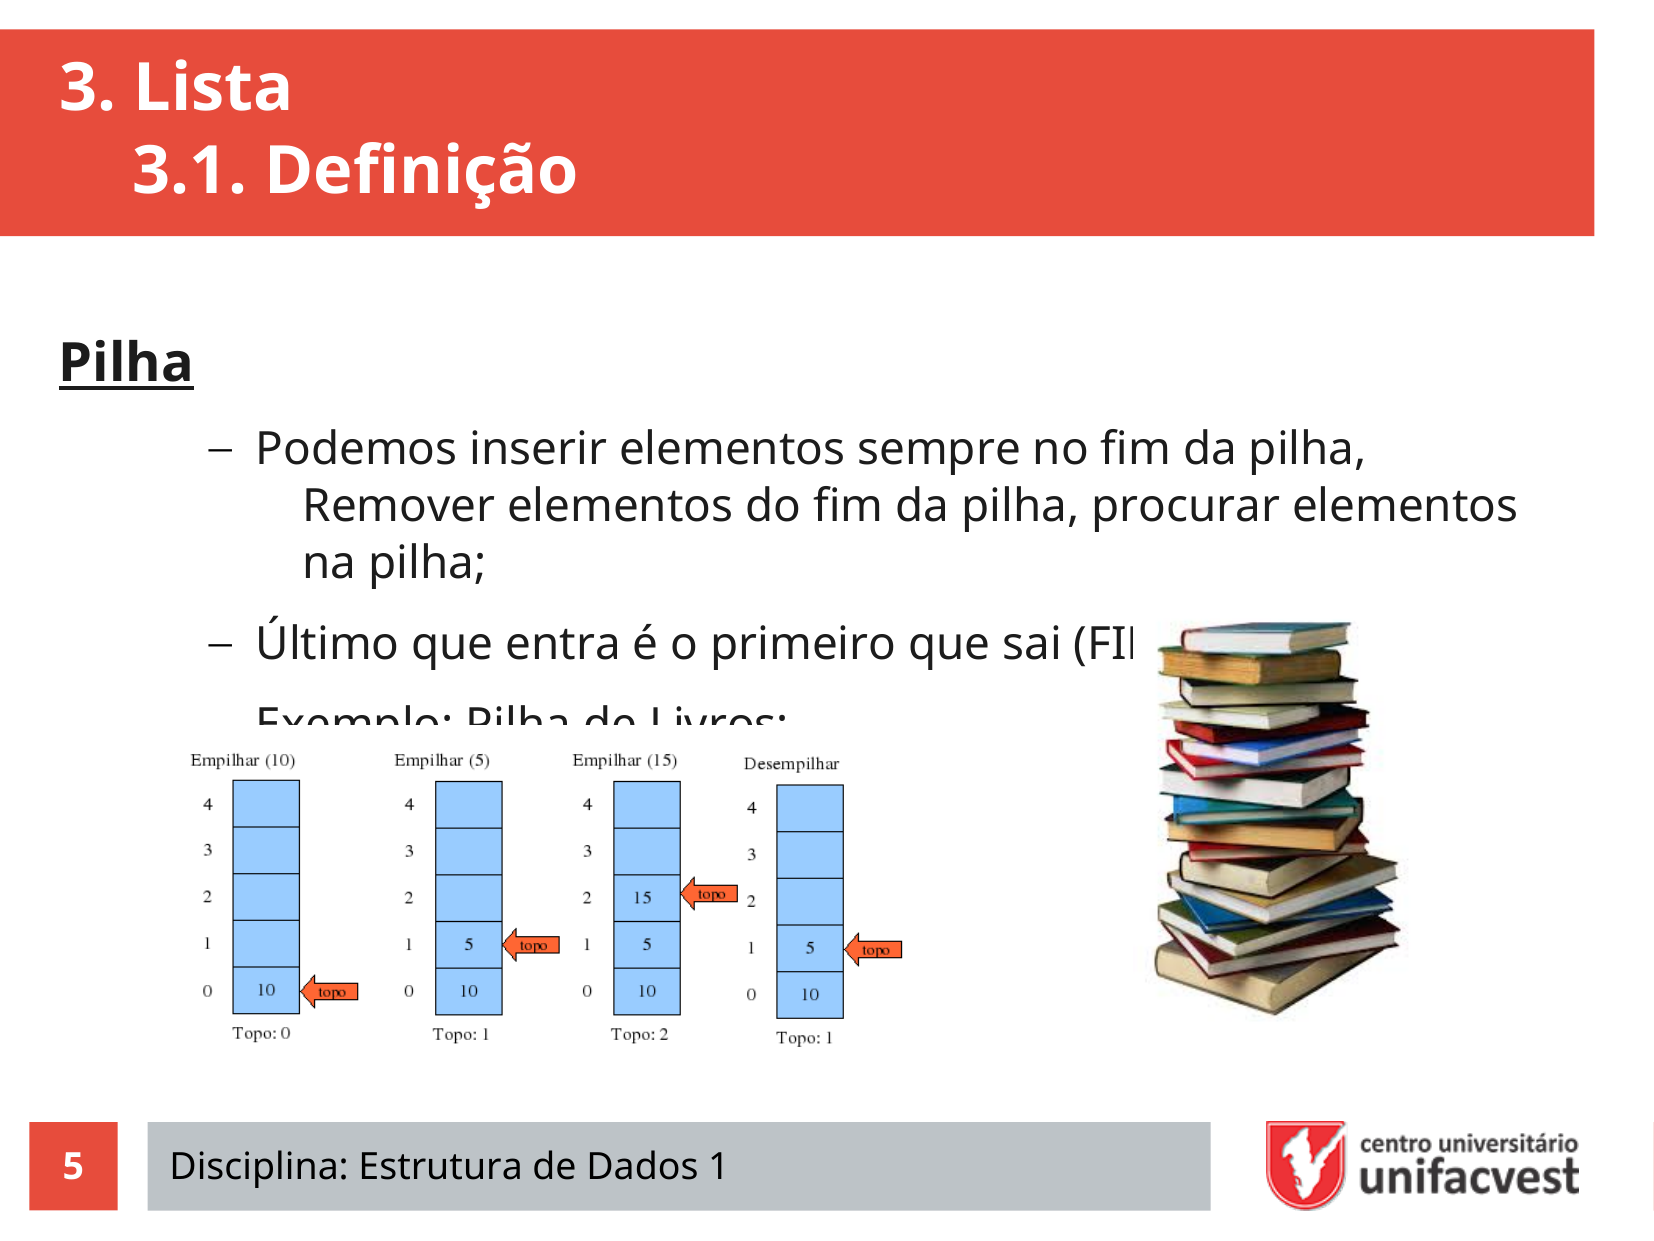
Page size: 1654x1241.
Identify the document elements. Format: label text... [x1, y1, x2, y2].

picture [165, 725, 922, 1075]
picture [1133, 596, 1418, 1028]
list Pilha Podemos inserir elementos sempre no fim da pilha, Remover elementos do fim da pilha, procurar elementos na pilha; Último que entra é o primeiro que sai (FILO); Exemplo: Pilha de Livros; [59, 324, 1566, 1093]
picture [1266, 1121, 1579, 1211]
title 3. Lista 3.1. Definição [59, 59, 1595, 207]
text_box [1238, 1120, 1654, 1212]
text_box Disciplina: Estrutura de Dados 1 [154, 1132, 1205, 1196]
